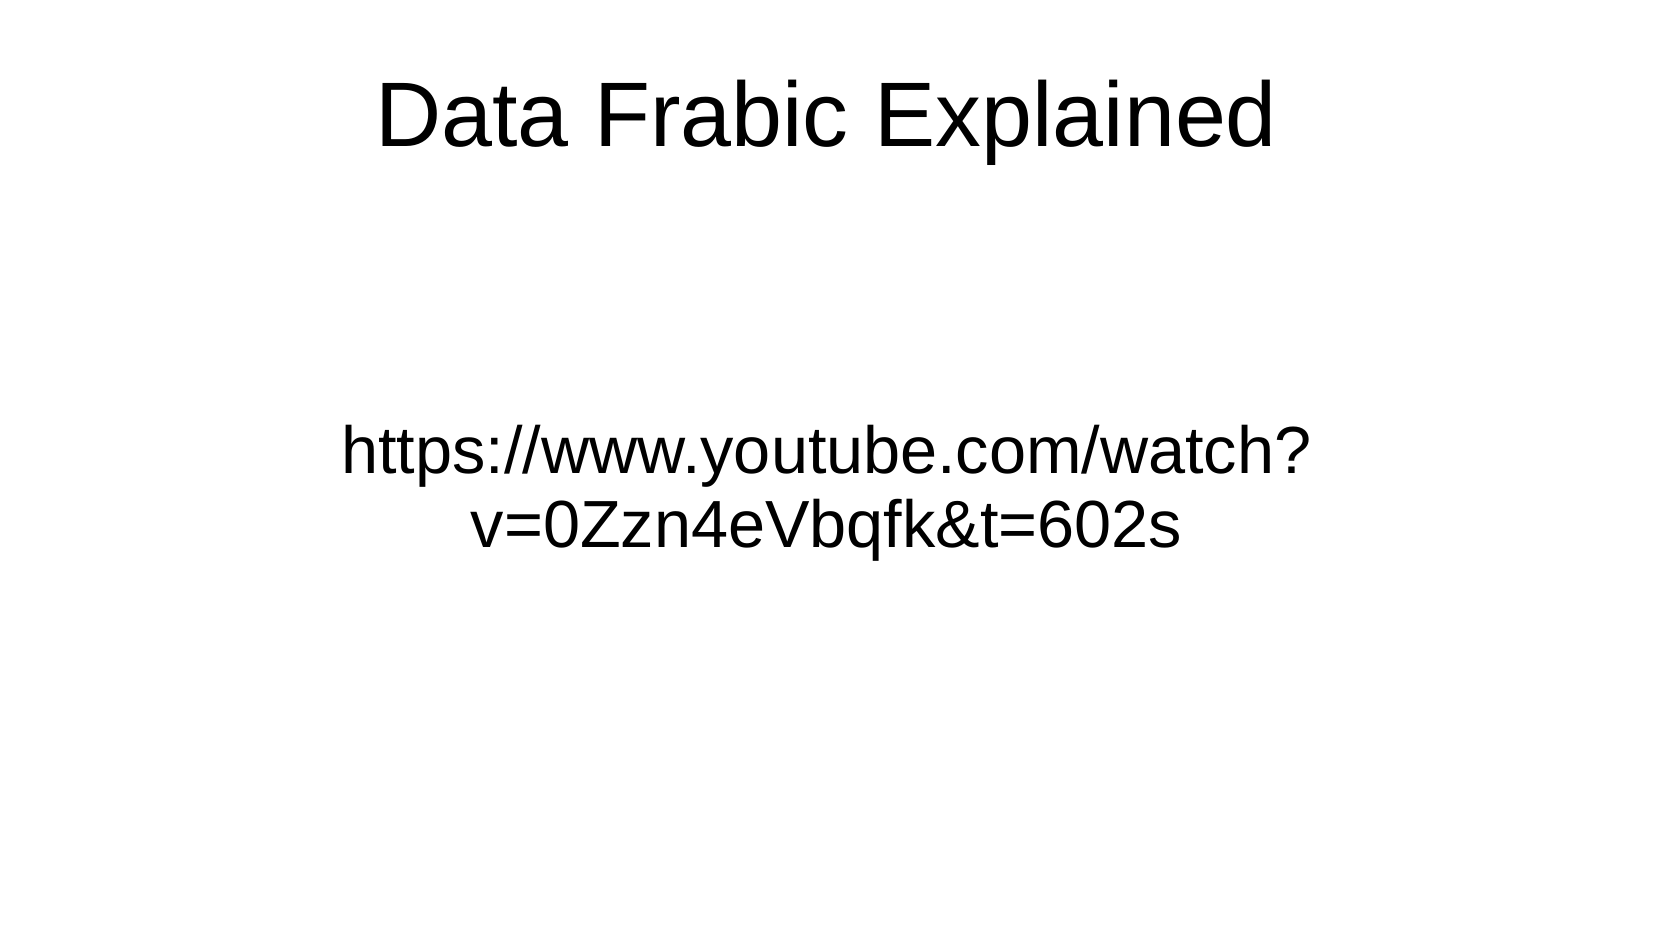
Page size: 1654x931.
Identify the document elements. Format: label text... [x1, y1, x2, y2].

title Data Frabic Explained [82, 37, 1571, 193]
subtitle https://www.youtube.com/watch?v=0Zzn4eVbqfk&t=602s [82, 217, 1571, 758]
